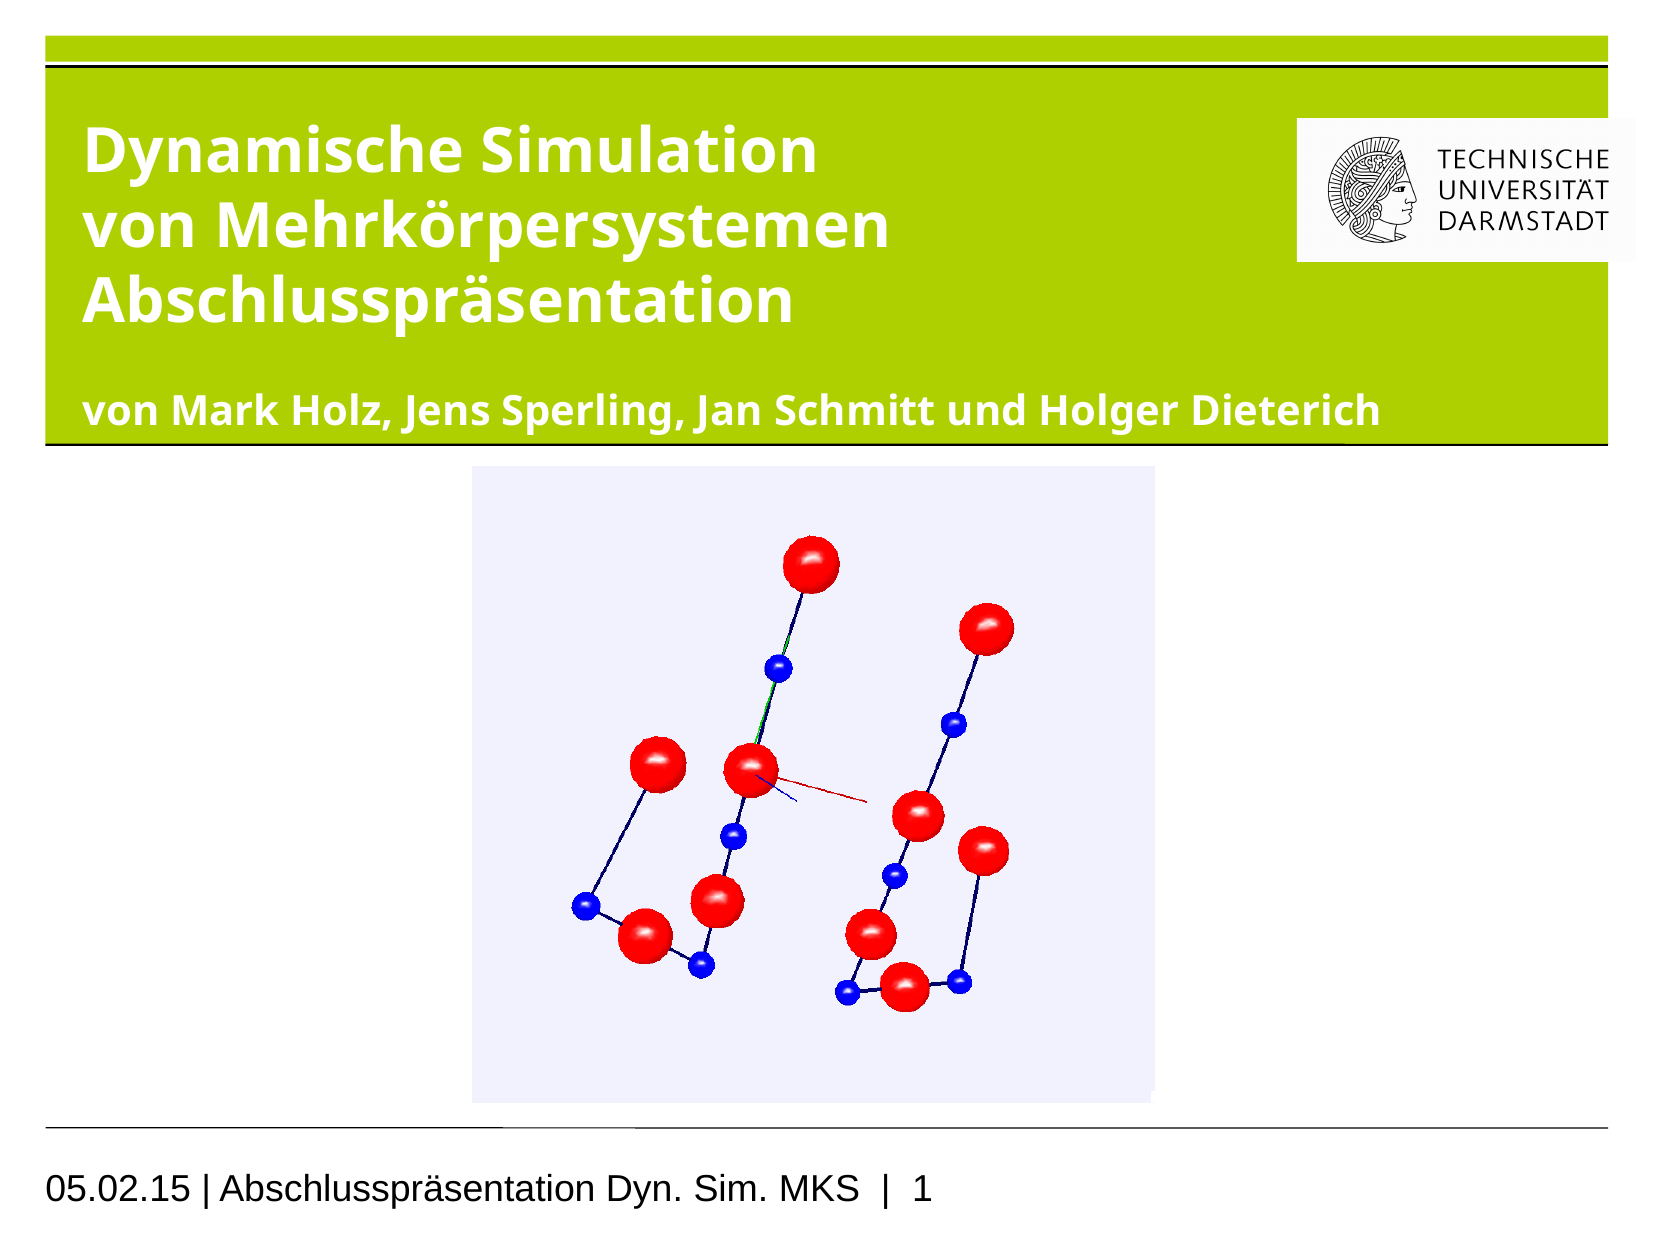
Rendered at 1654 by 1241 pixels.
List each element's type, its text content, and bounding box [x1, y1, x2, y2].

picture [472, 466, 1155, 1103]
title Dynamische Simulation von Mehrkörpersystemen Abschlusspräsentation [82, 109, 1571, 283]
text_box 05.02.15 | Abschlusspräsentation Dyn. Sim. MKS | [45, 1164, 1537, 1206]
subtitle von Mark Holz, Jens Sperling, Jan Schmitt und Holger Dieterich [82, 283, 1571, 1057]
